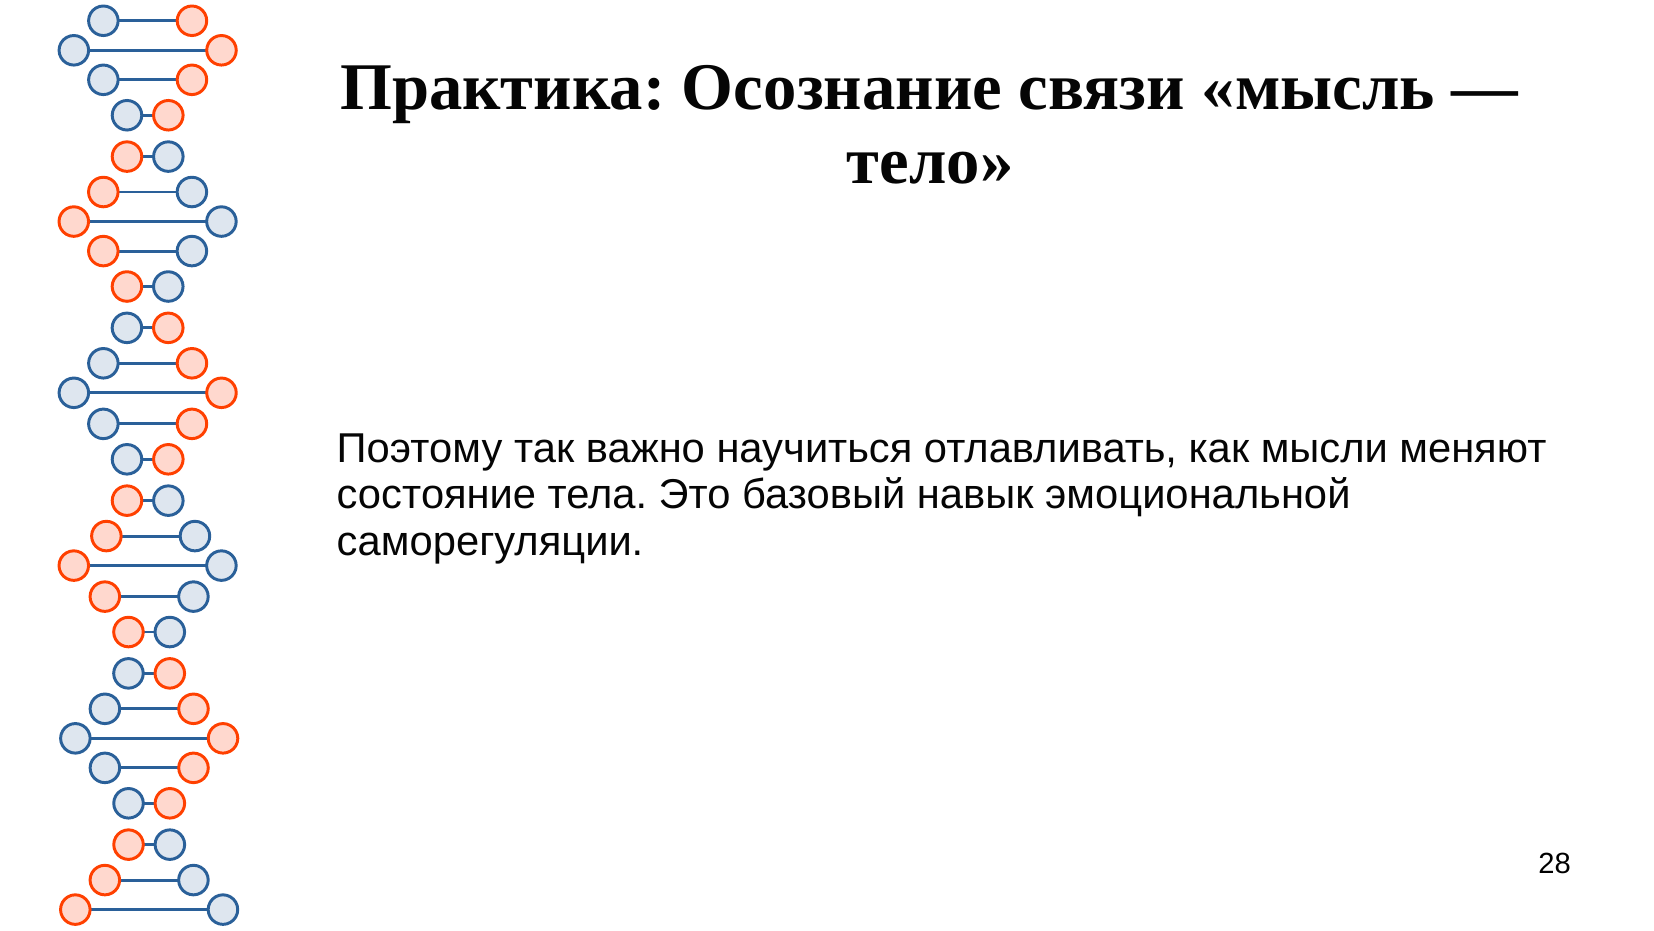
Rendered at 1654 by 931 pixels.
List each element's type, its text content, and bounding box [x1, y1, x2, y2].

title Практика: Осознание связи «мысль — тело» [265, 26, 1595, 198]
list Поэтому так важно научиться отлавливать, как мысли меняют состояние тела. Это базовый навык эмоциональной саморегуляции. [265, 224, 1595, 764]
